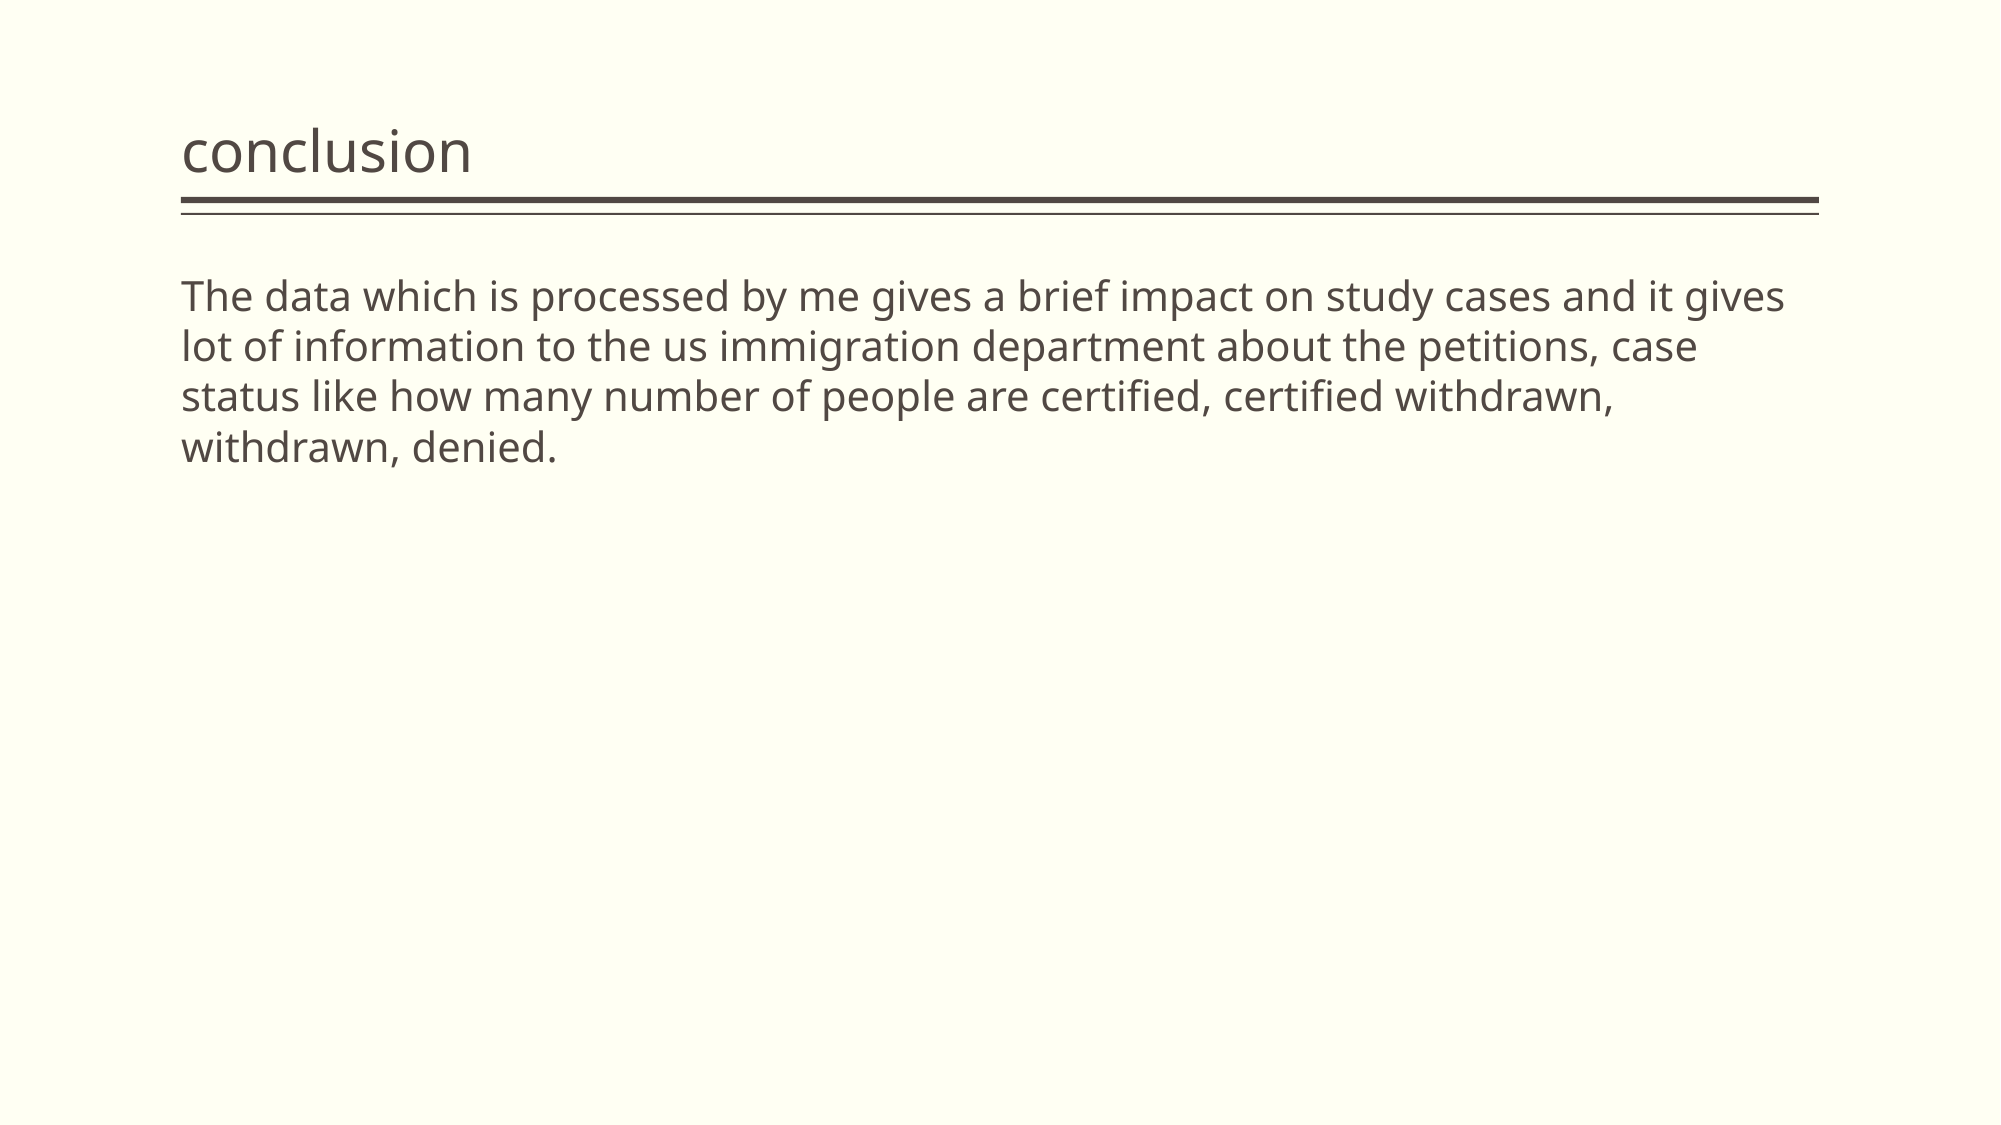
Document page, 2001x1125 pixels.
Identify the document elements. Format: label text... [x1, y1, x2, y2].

title conclusion [181, 12, 1819, 193]
list The data which is processed by me gives a brief impact on study cases and it gives lot of information to the us immigration department about the petitions, case status like how many number of people are certified, certified withdrawn, withdrawn, denied. [181, 262, 1819, 1013]
